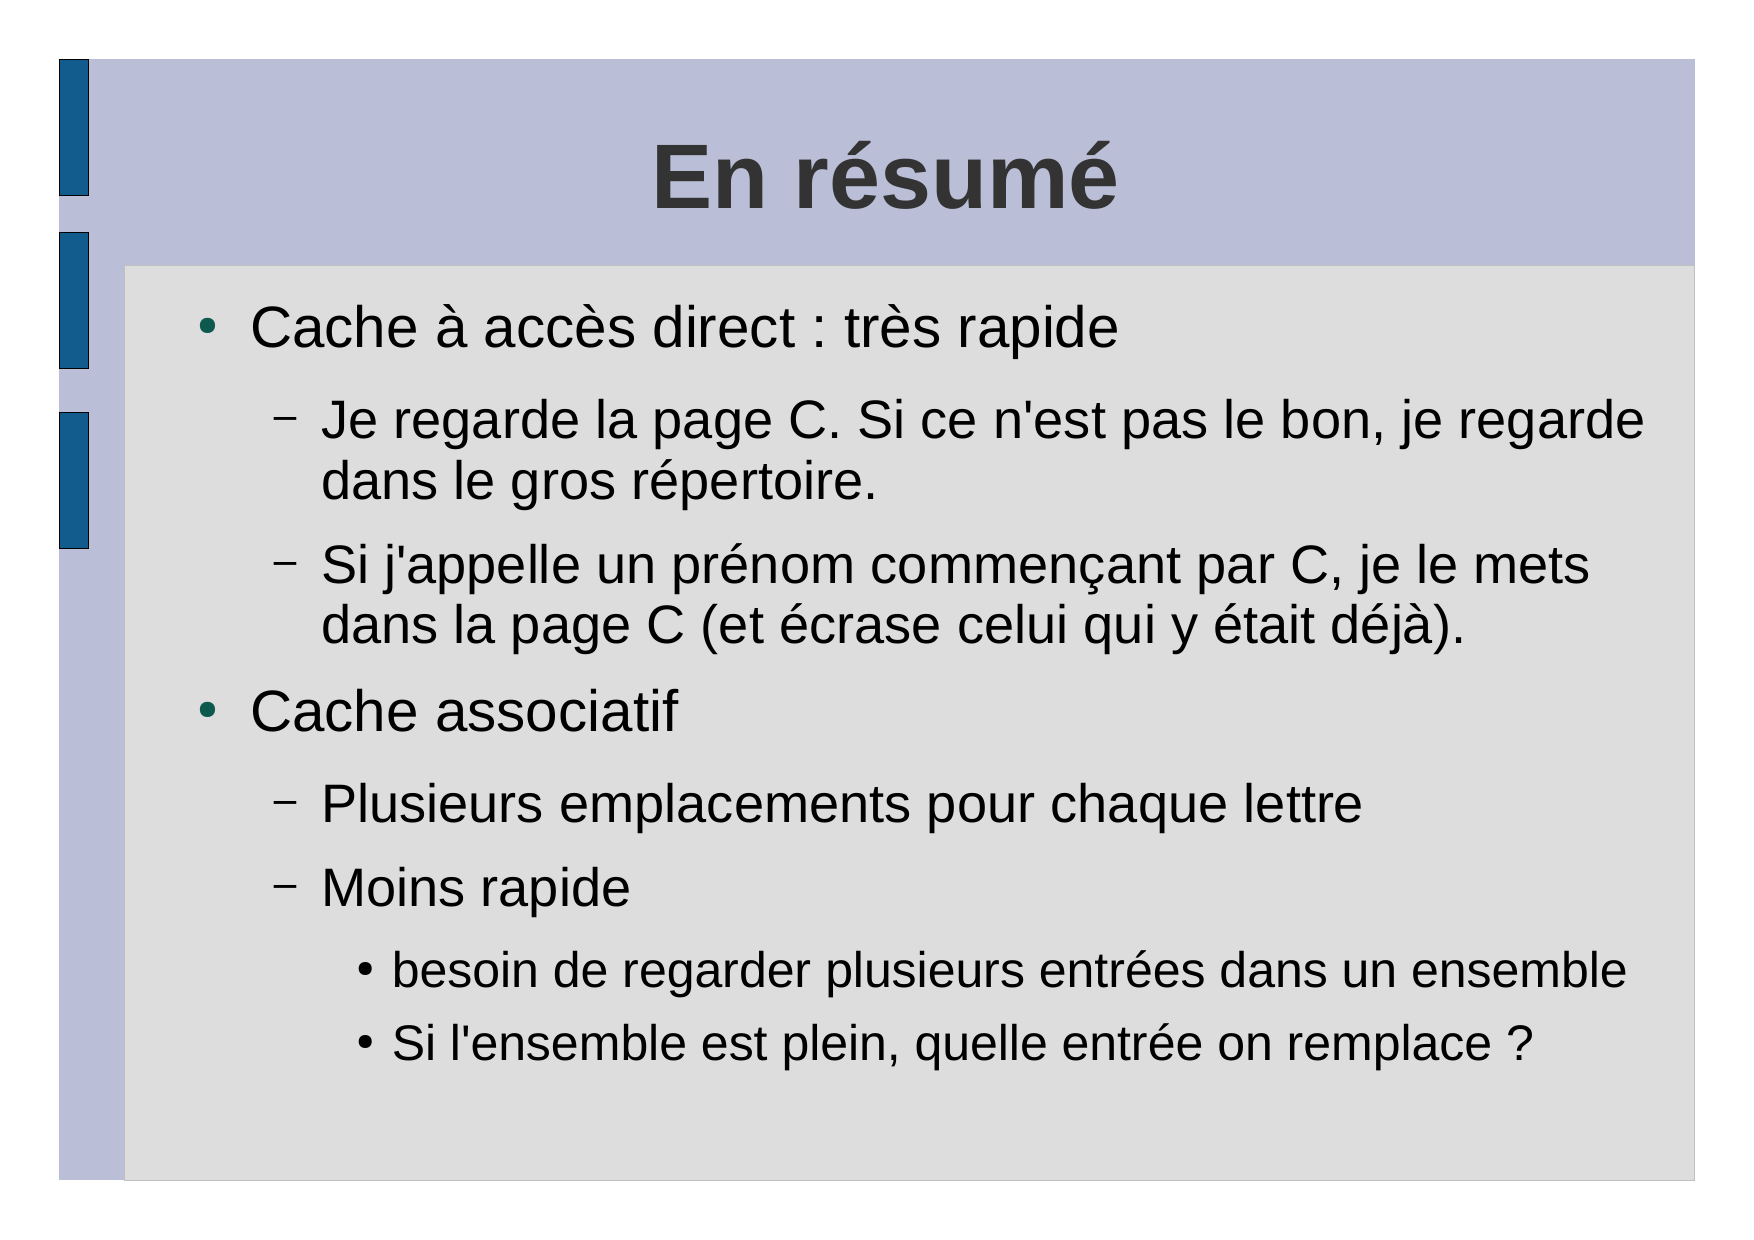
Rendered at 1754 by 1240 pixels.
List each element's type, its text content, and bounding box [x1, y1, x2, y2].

title En résumé [118, 88, 1654, 266]
list Cache à accès direct : très rapide Je regarde la page C. Si ce n'est pas le bon, je regarde dans le gros répertoire. Si j'appelle un prénom commençant par C, je le mets dans la page C (et écrase celui qui y était déjà). Cache associatif Plusieurs emplacements pour chaque lettre Moins rapide besoin de regarder plusieurs entrées dans un ensemble Si l'ensemble est plein, quelle entrée on remplace ? [179, 295, 1684, 1093]
